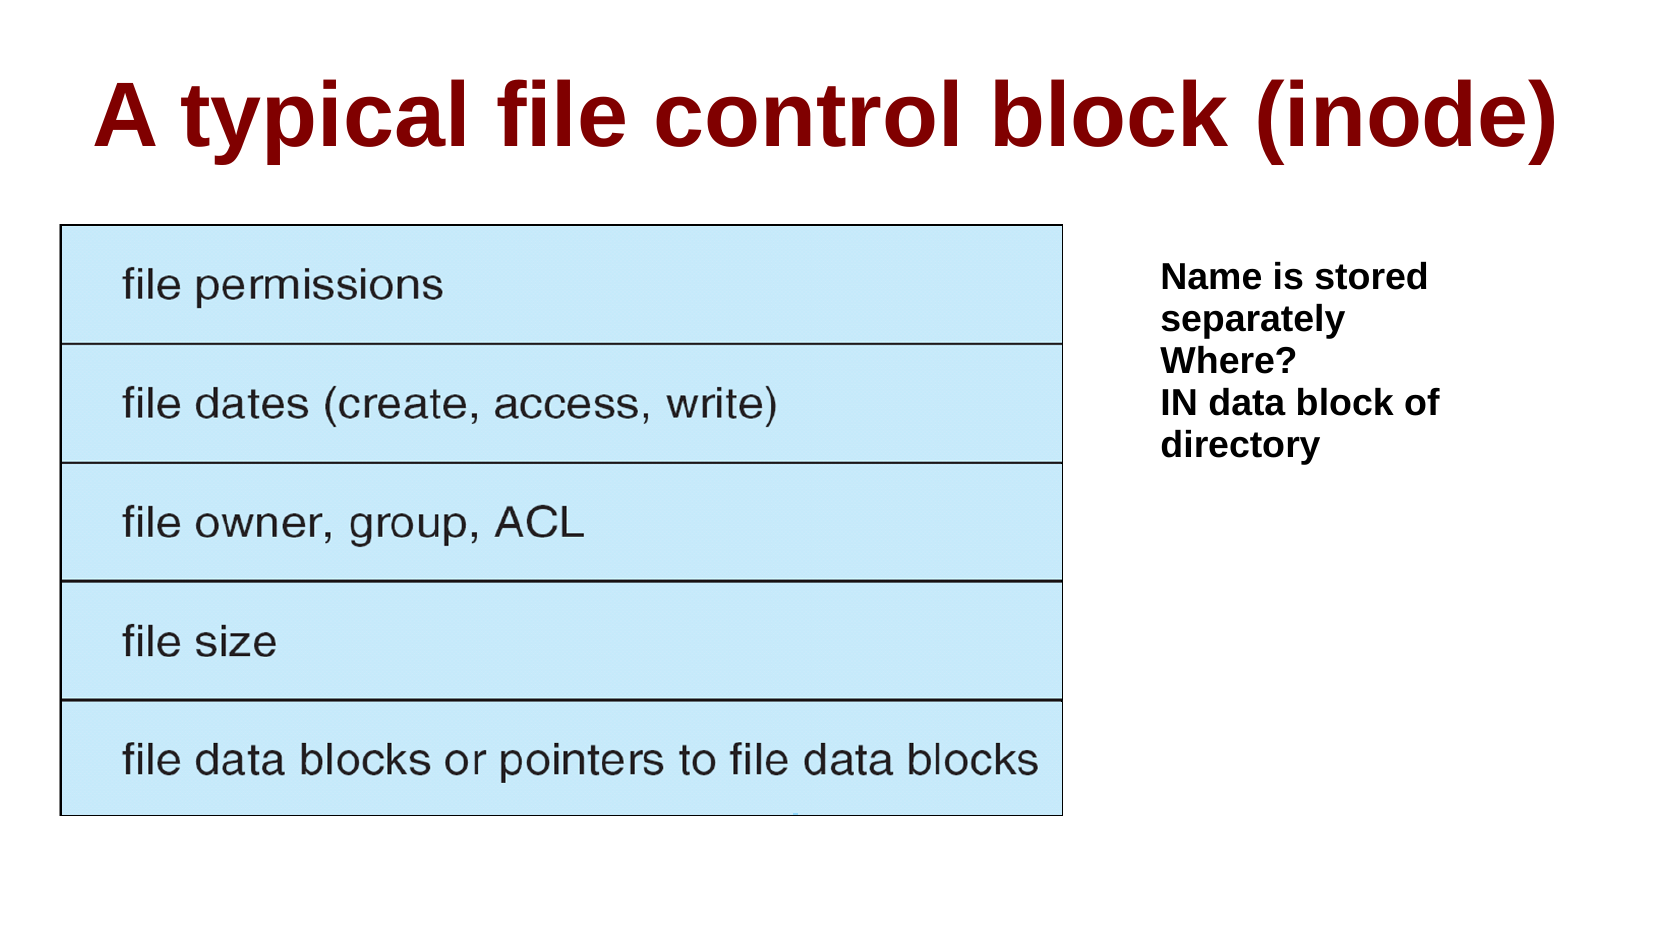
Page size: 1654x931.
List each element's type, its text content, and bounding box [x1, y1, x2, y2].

picture [59, 224, 1063, 816]
title A typical file control block (inode) [82, 37, 1571, 193]
text_box Name is stored separately Where? IN data block of directory [1145, 248, 1548, 557]
